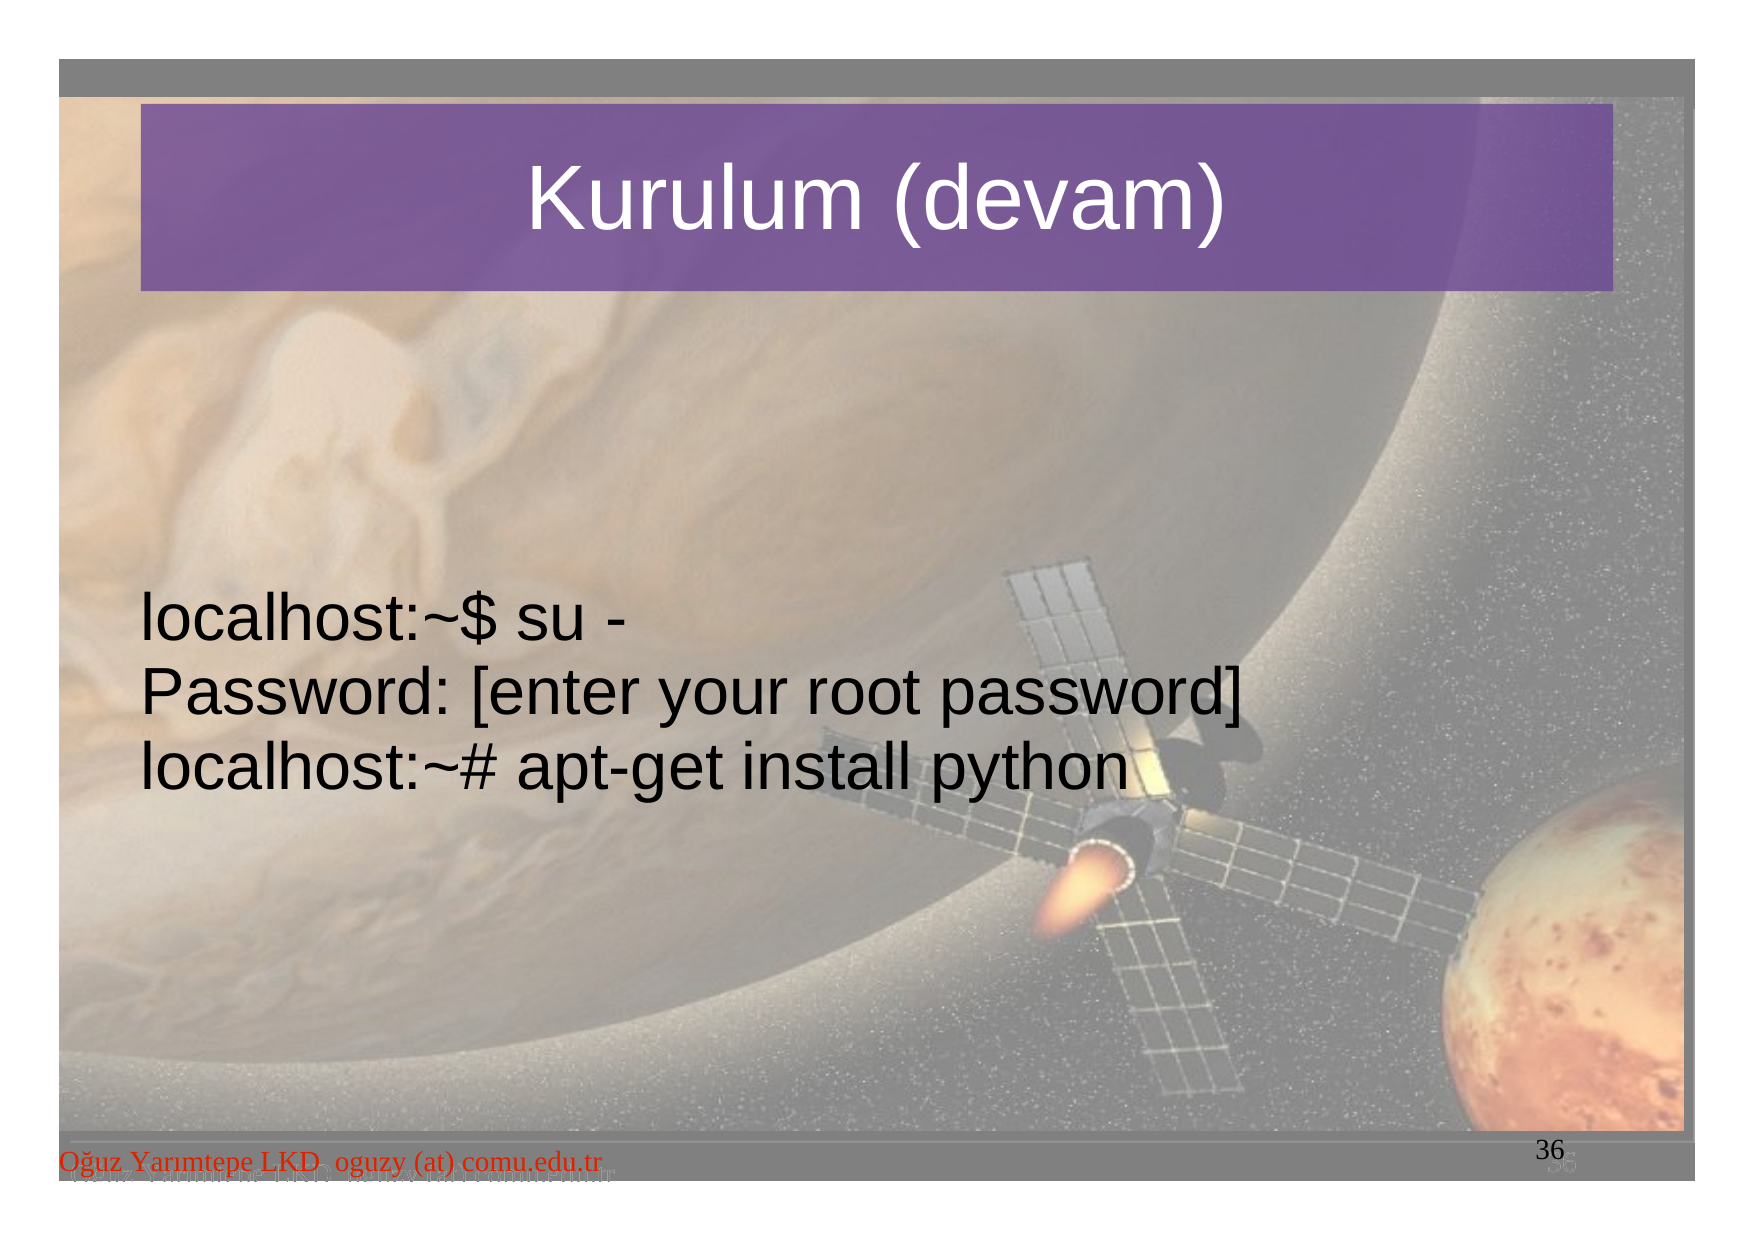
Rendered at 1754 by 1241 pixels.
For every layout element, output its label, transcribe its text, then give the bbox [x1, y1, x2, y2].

subtitle localhost:~$ su - Password: [enter your root password] localhost:~# apt-get install python [140, 321, 1614, 1063]
picture [59, 97, 1684, 1131]
title Kurulum (devam) [140, 103, 1614, 292]
